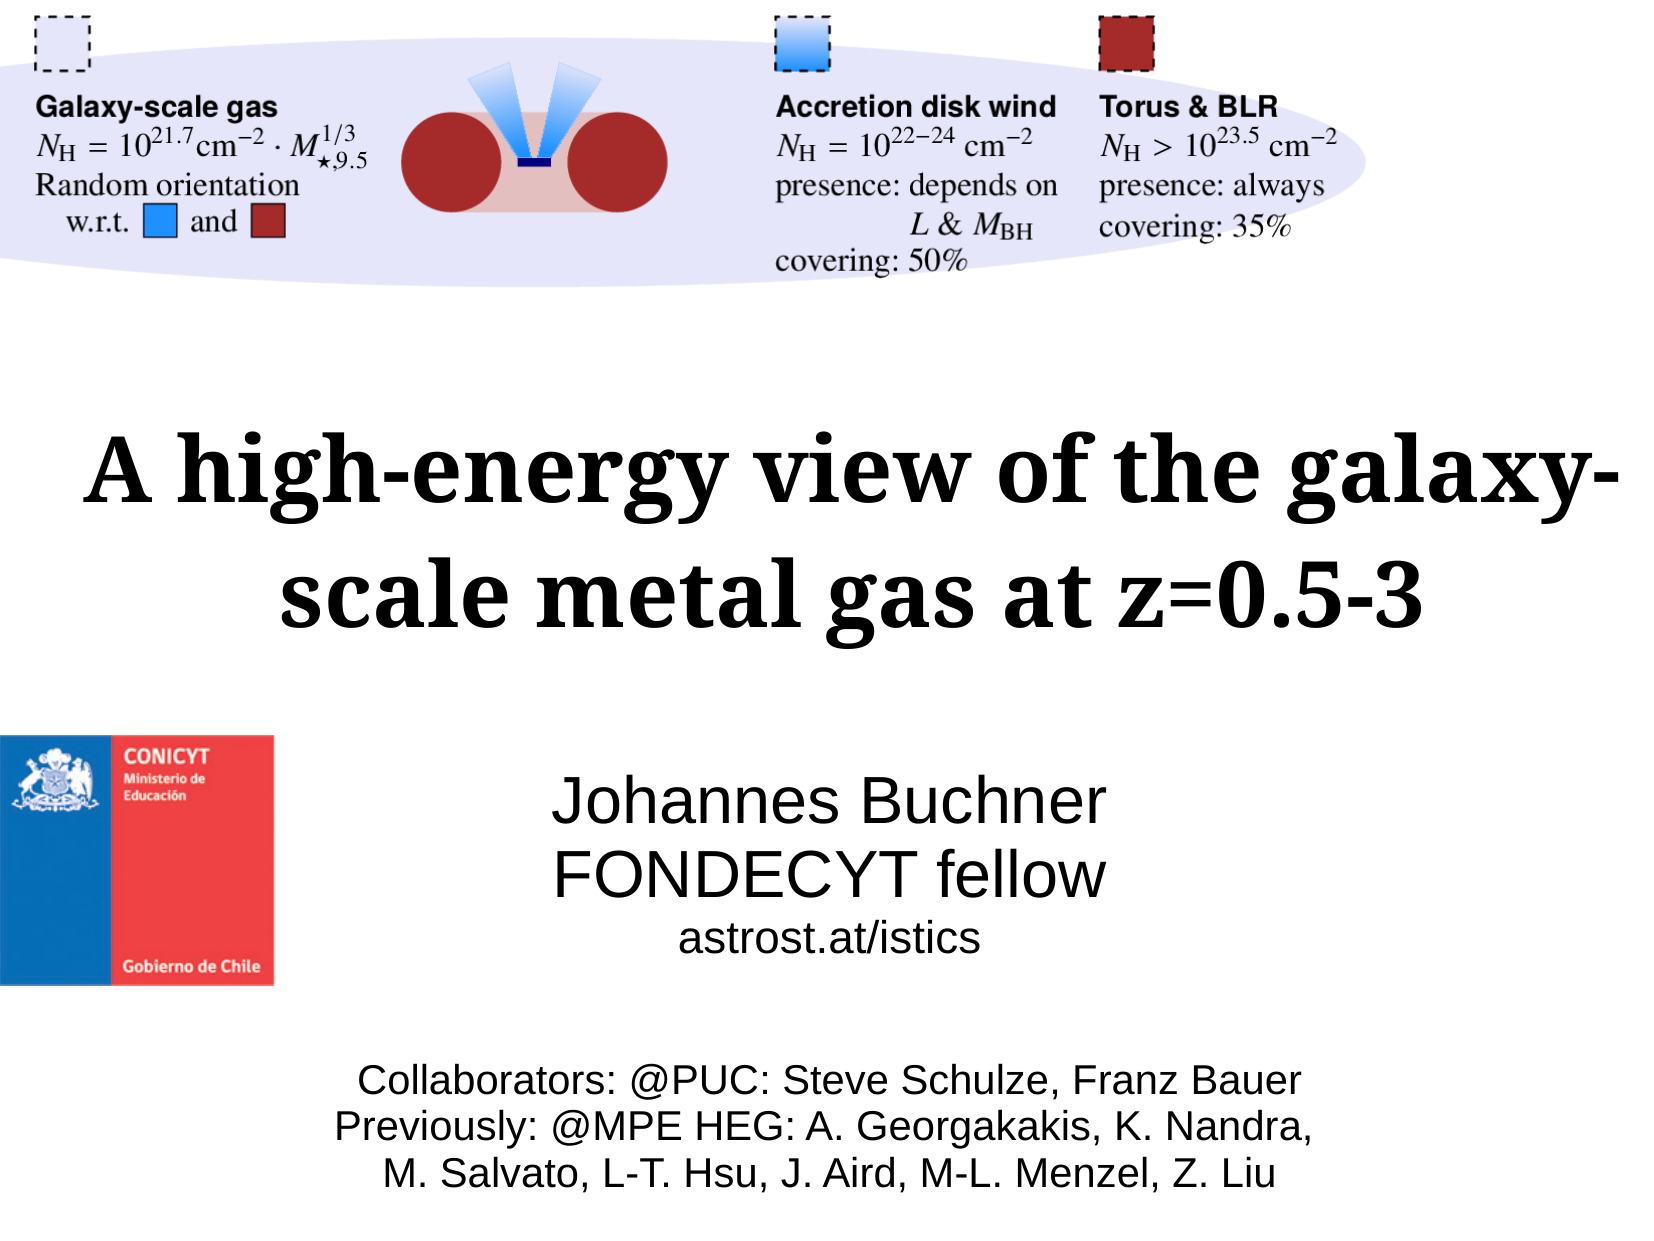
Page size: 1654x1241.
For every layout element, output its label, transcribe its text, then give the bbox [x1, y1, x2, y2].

picture [0, 735, 285, 986]
title A high-energy view of the galaxy-scale metal gas at z=0.5-3 [71, 334, 1636, 725]
text_box Johannes Buchner FONDECYT fellow astrost.at/istics Collaborators: @PUC: Steve Schulze, Franz Bauer Previously: @MPE HEG: A. Georgakakis, K. Nandra, M. Salvato, L-T. Hsu, J. Aird, M-L. Menzel, Z. Liu [77, 725, 1582, 1241]
picture [0, 0, 1449, 312]
